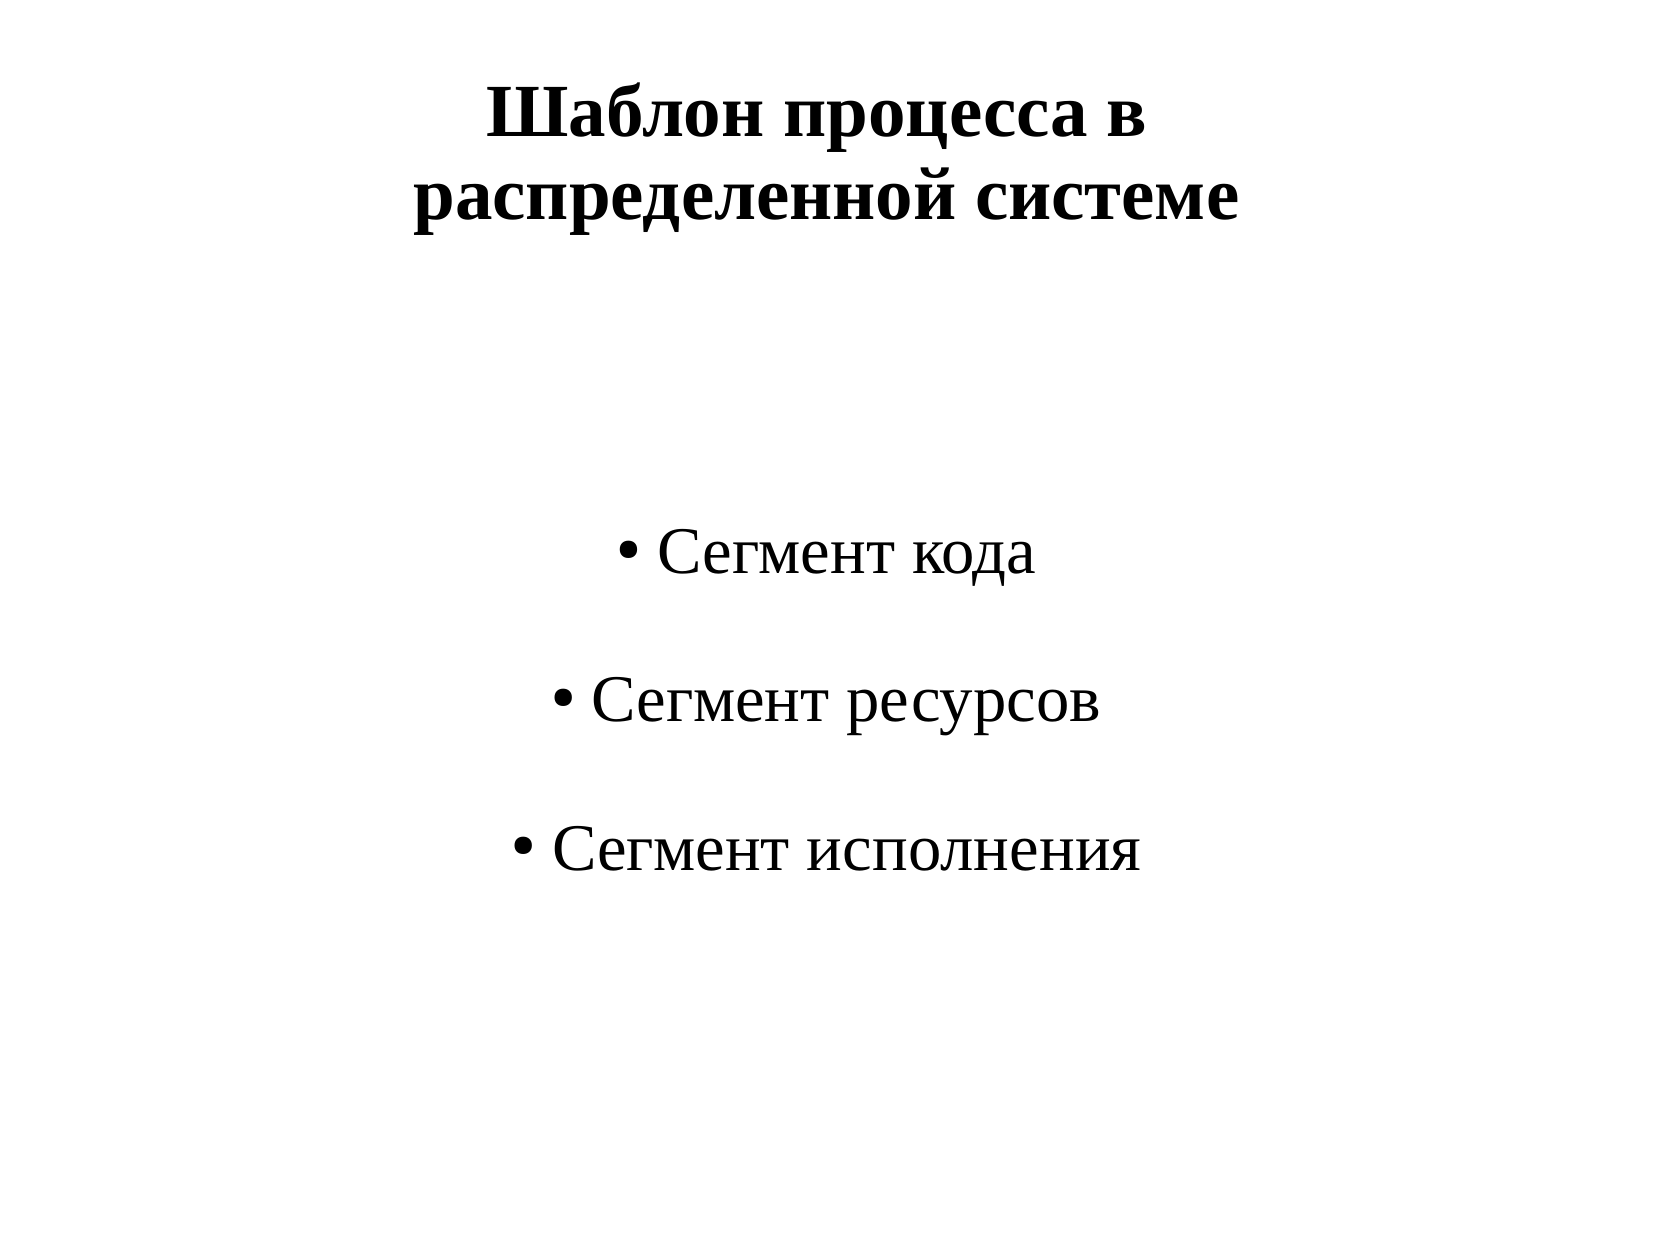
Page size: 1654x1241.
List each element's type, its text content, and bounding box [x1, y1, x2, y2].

title Шаблон процесса в распределенной системе [82, 56, 1571, 250]
subtitle Сегмент кода Сегмент ресурсов Сегмент исполнения [82, 297, 1571, 1102]
